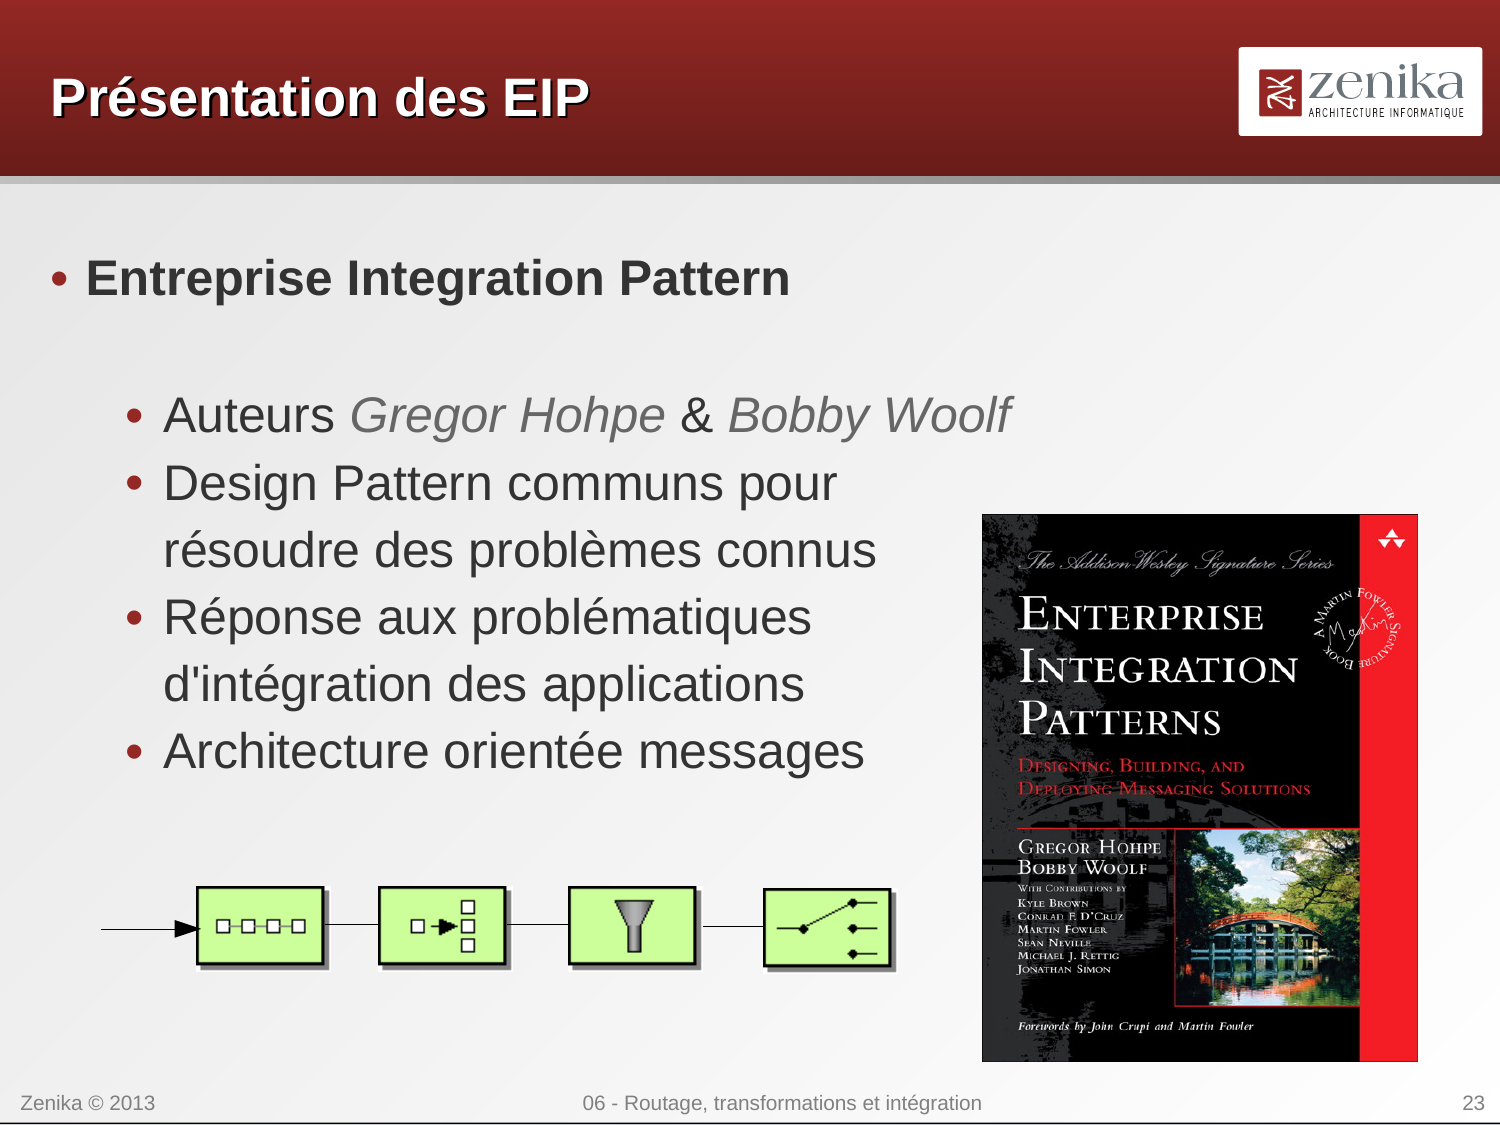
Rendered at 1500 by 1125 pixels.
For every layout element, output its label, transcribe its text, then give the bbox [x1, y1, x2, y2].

picture [196, 886, 331, 972]
picture [763, 888, 898, 974]
picture [378, 886, 513, 972]
list Entreprise Integration Pattern Auteurs Gregor Hohpe & Bobby Woolf Design Pattern communs pour résoudre des problèmes connus Réponse aux problématiques d'intégration des applications Architecture orientée messages [50, 250, 1477, 1064]
picture [1257, 58, 1464, 125]
picture [568, 886, 703, 972]
picture [982, 514, 1418, 1062]
title Présentation des EIP [50, 15, 1206, 180]
